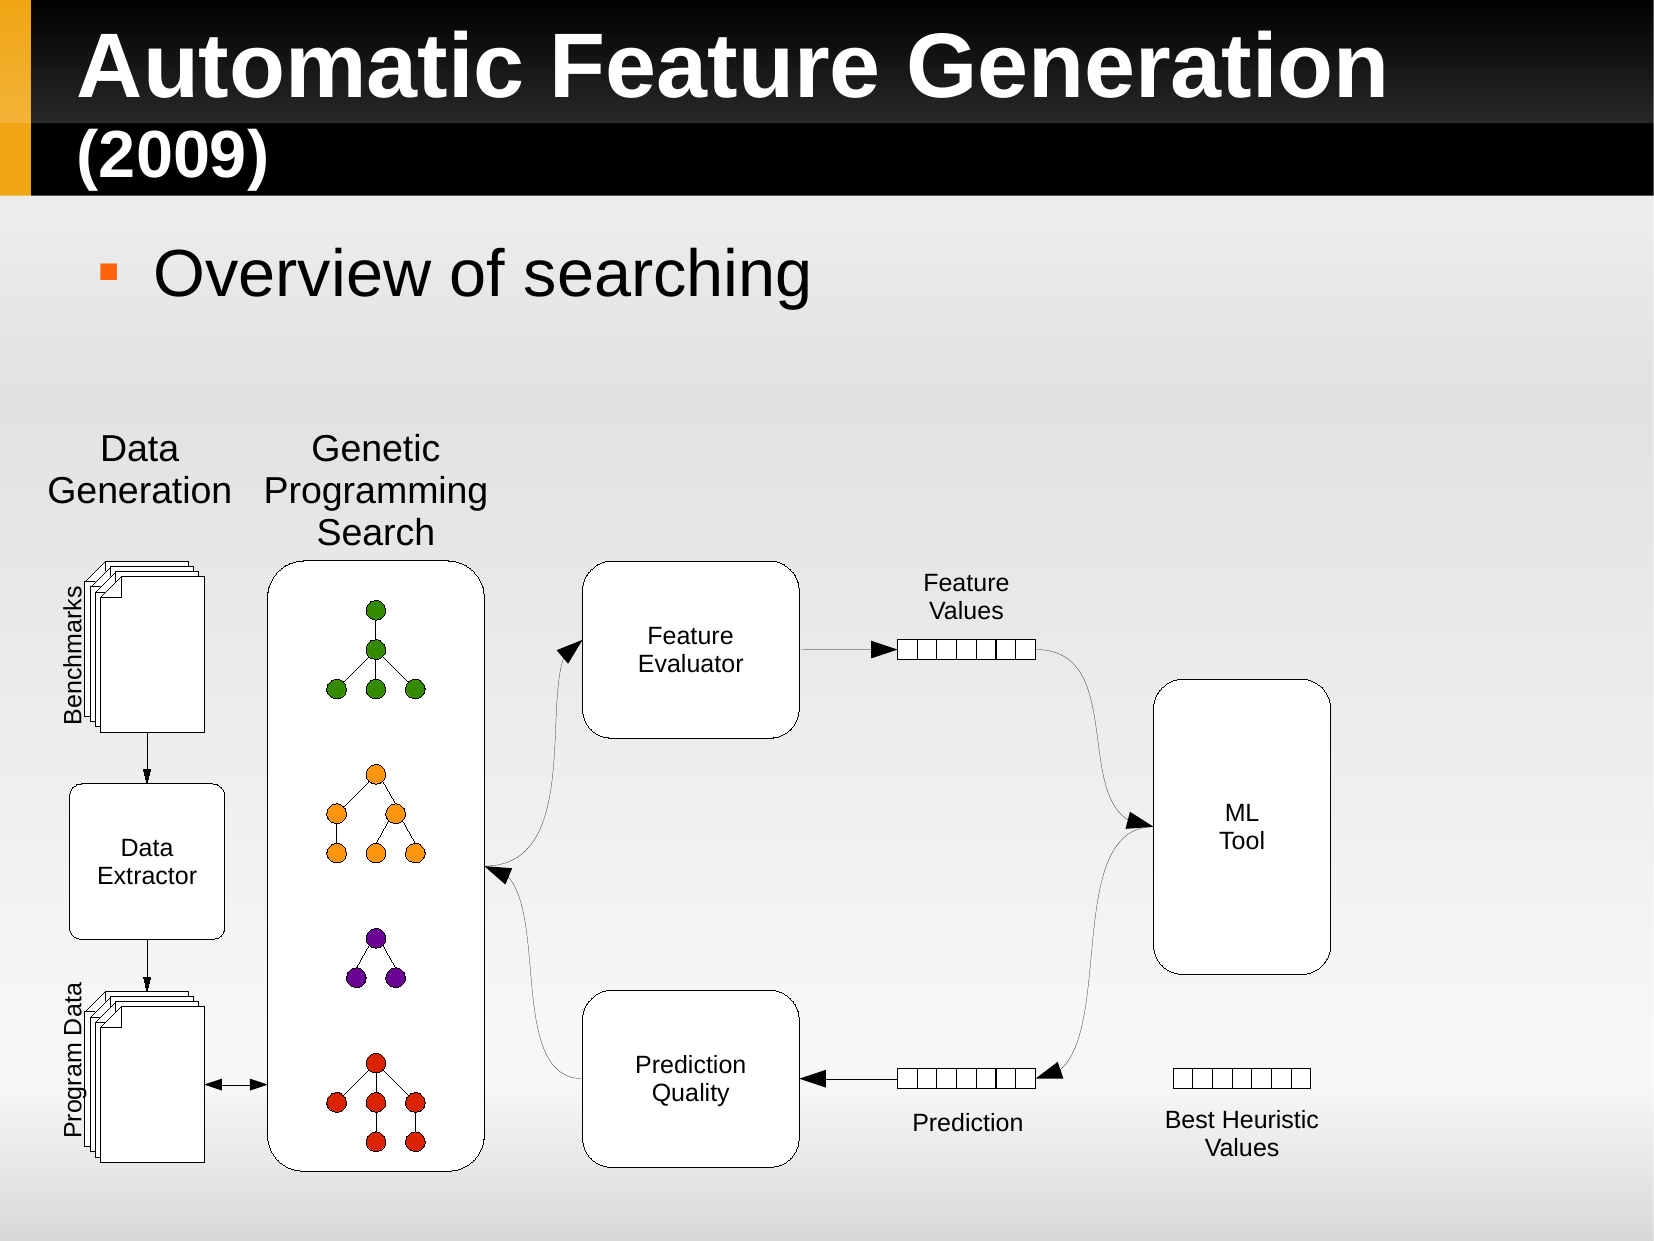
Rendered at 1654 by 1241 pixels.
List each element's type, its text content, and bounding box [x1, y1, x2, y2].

text_box Prediction [879, 1100, 1057, 1148]
text_box Feature Values [877, 561, 1056, 639]
text_box [897, 639, 1036, 660]
picture [0, 0, 1654, 1241]
title Automatic Feature Generation (2009) [76, 1, 1565, 206]
text_box [1173, 1068, 1311, 1089]
text_box Program Data [51, 946, 115, 1154]
text_box Data Generation [11, 420, 268, 529]
text_box Genetic Programming Search [248, 434, 504, 575]
list Overview of searching [82, 236, 1571, 434]
text_box [95, 977, 205, 1163]
text_box [897, 1068, 1036, 1089]
text_box [267, 575, 485, 1172]
text_box Prediction Quality [582, 990, 800, 1168]
text_box [143, 769, 151, 784]
text_box ML Tool [1153, 679, 1331, 975]
text_box [103, 561, 205, 733]
text_box Feature Evaluator [582, 561, 800, 739]
text_box Benchmarks [51, 563, 115, 741]
text_box Data Extractor [69, 783, 225, 940]
text_box Best Heuristic Values [1133, 1098, 1351, 1176]
